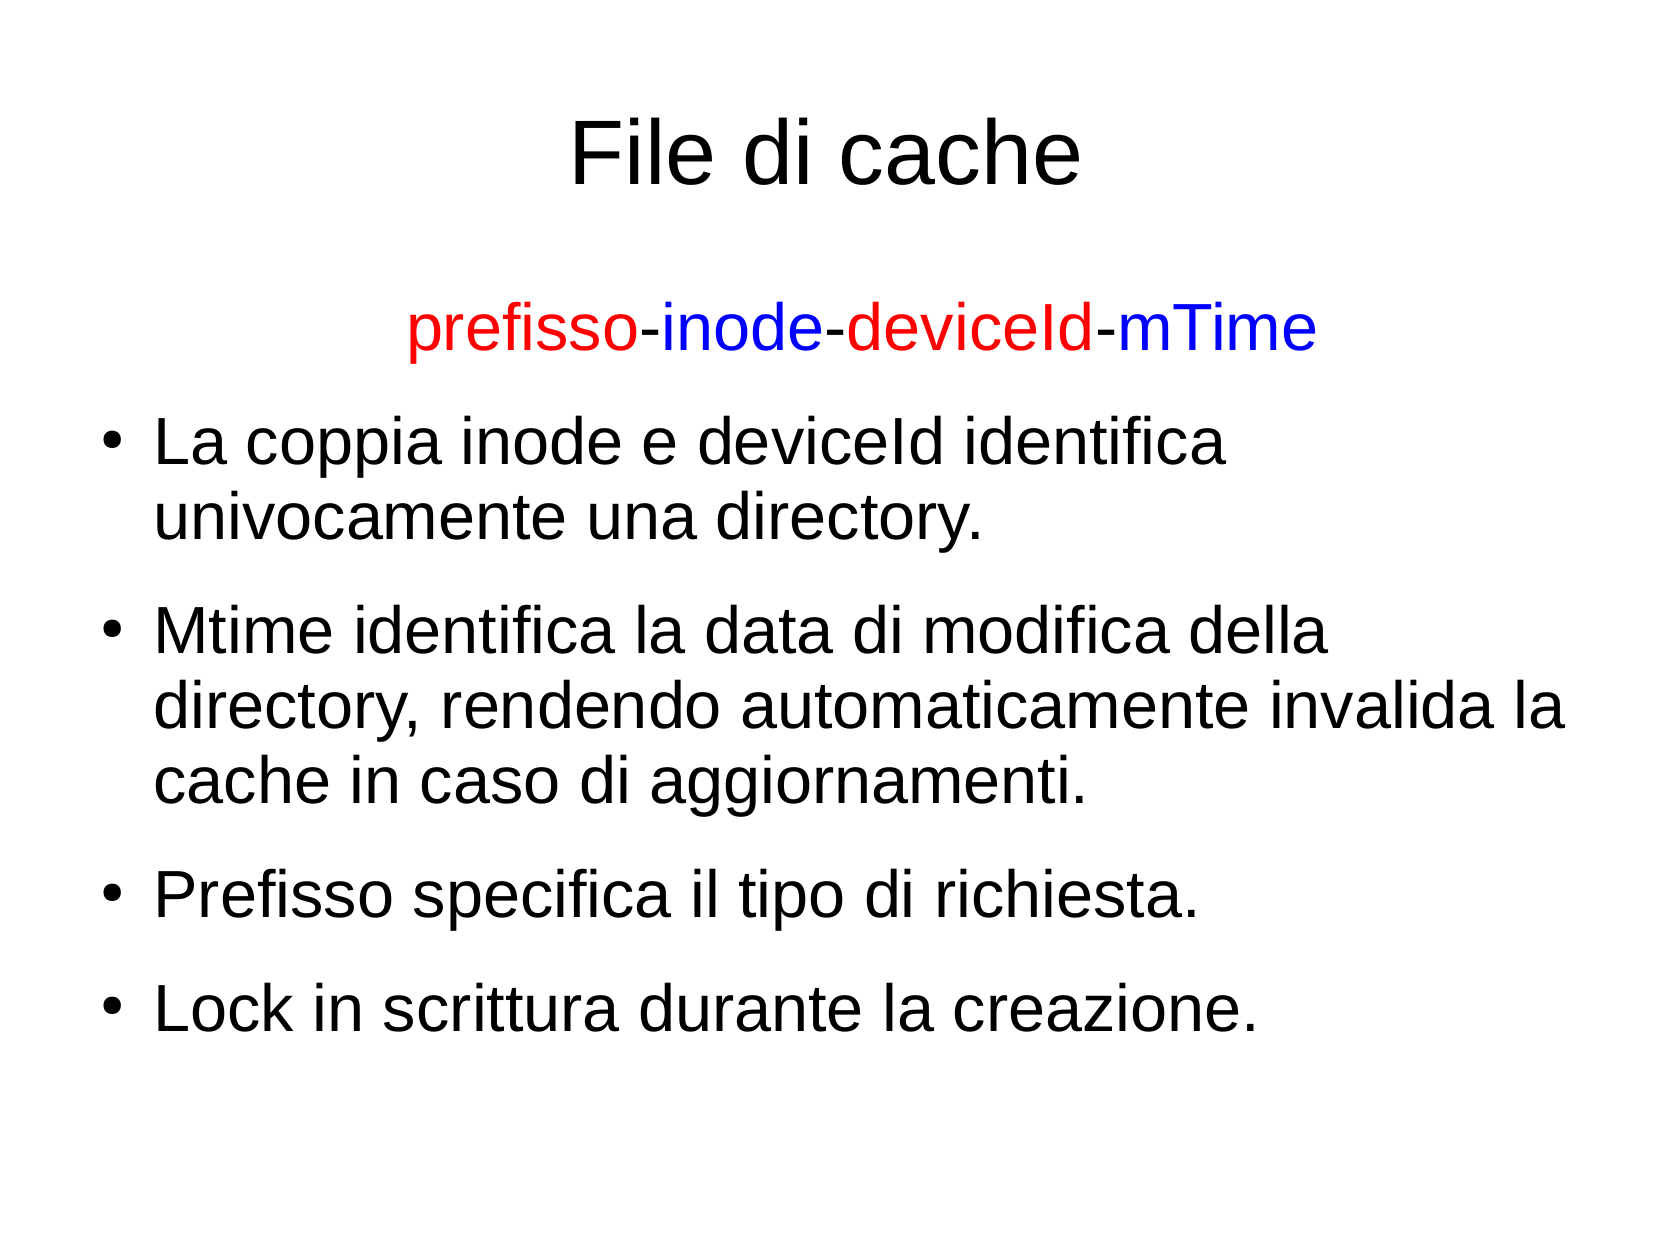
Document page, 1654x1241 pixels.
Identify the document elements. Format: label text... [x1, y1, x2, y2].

title File di cache [82, 49, 1571, 257]
list prefisso-inode-deviceId-mTime La coppia inode e deviceId identifica univocamente una directory. Mtime identifica la data di modifica della directory, rendendo automaticamente invalida la cache in caso di aggiornamenti. Prefisso specifica il tipo di richiesta. Lock in scrittura durante la creazione. [82, 290, 1571, 1109]
